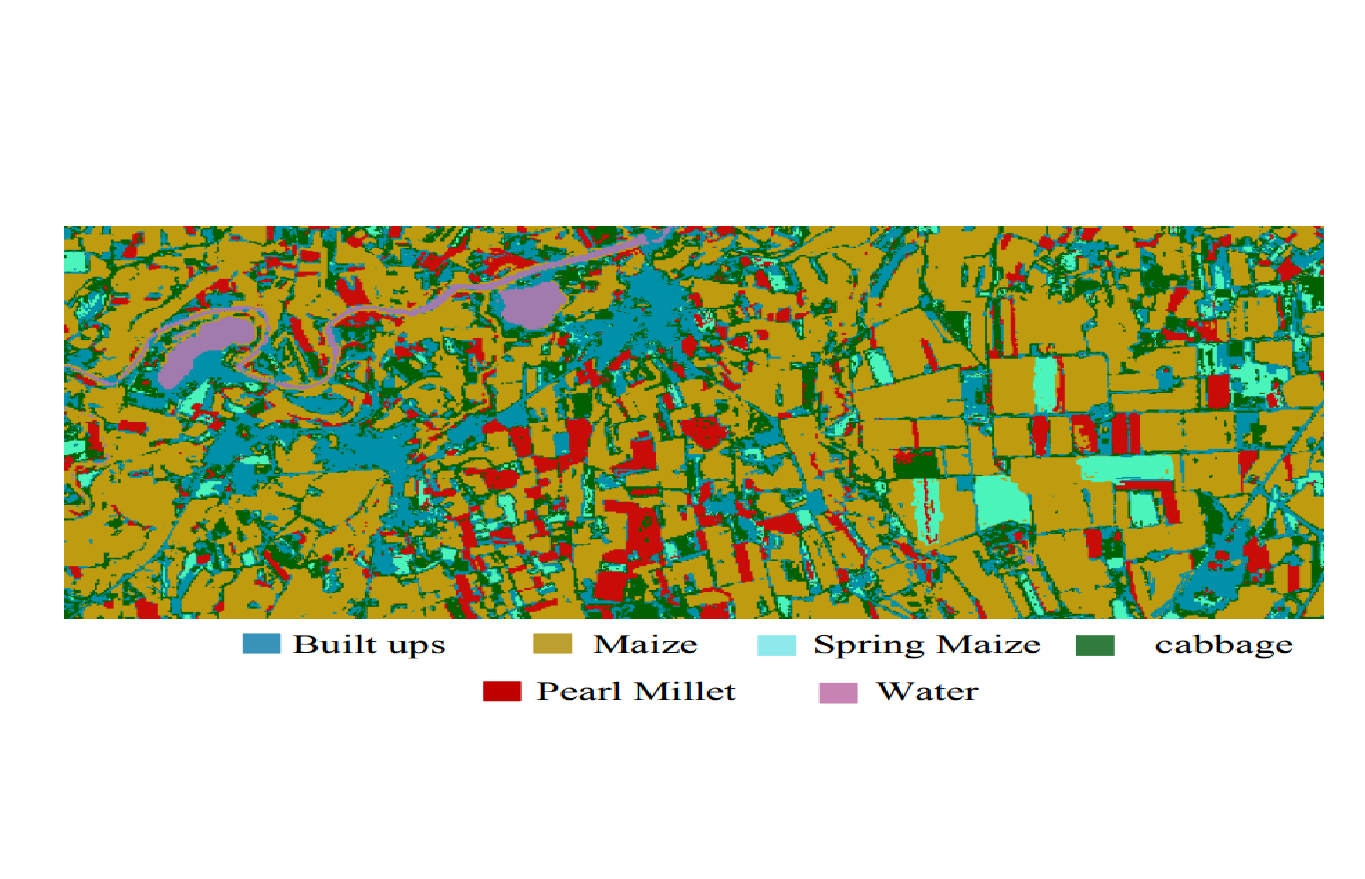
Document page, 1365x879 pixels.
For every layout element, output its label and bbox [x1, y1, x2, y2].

picture [37, 219, 1351, 715]
